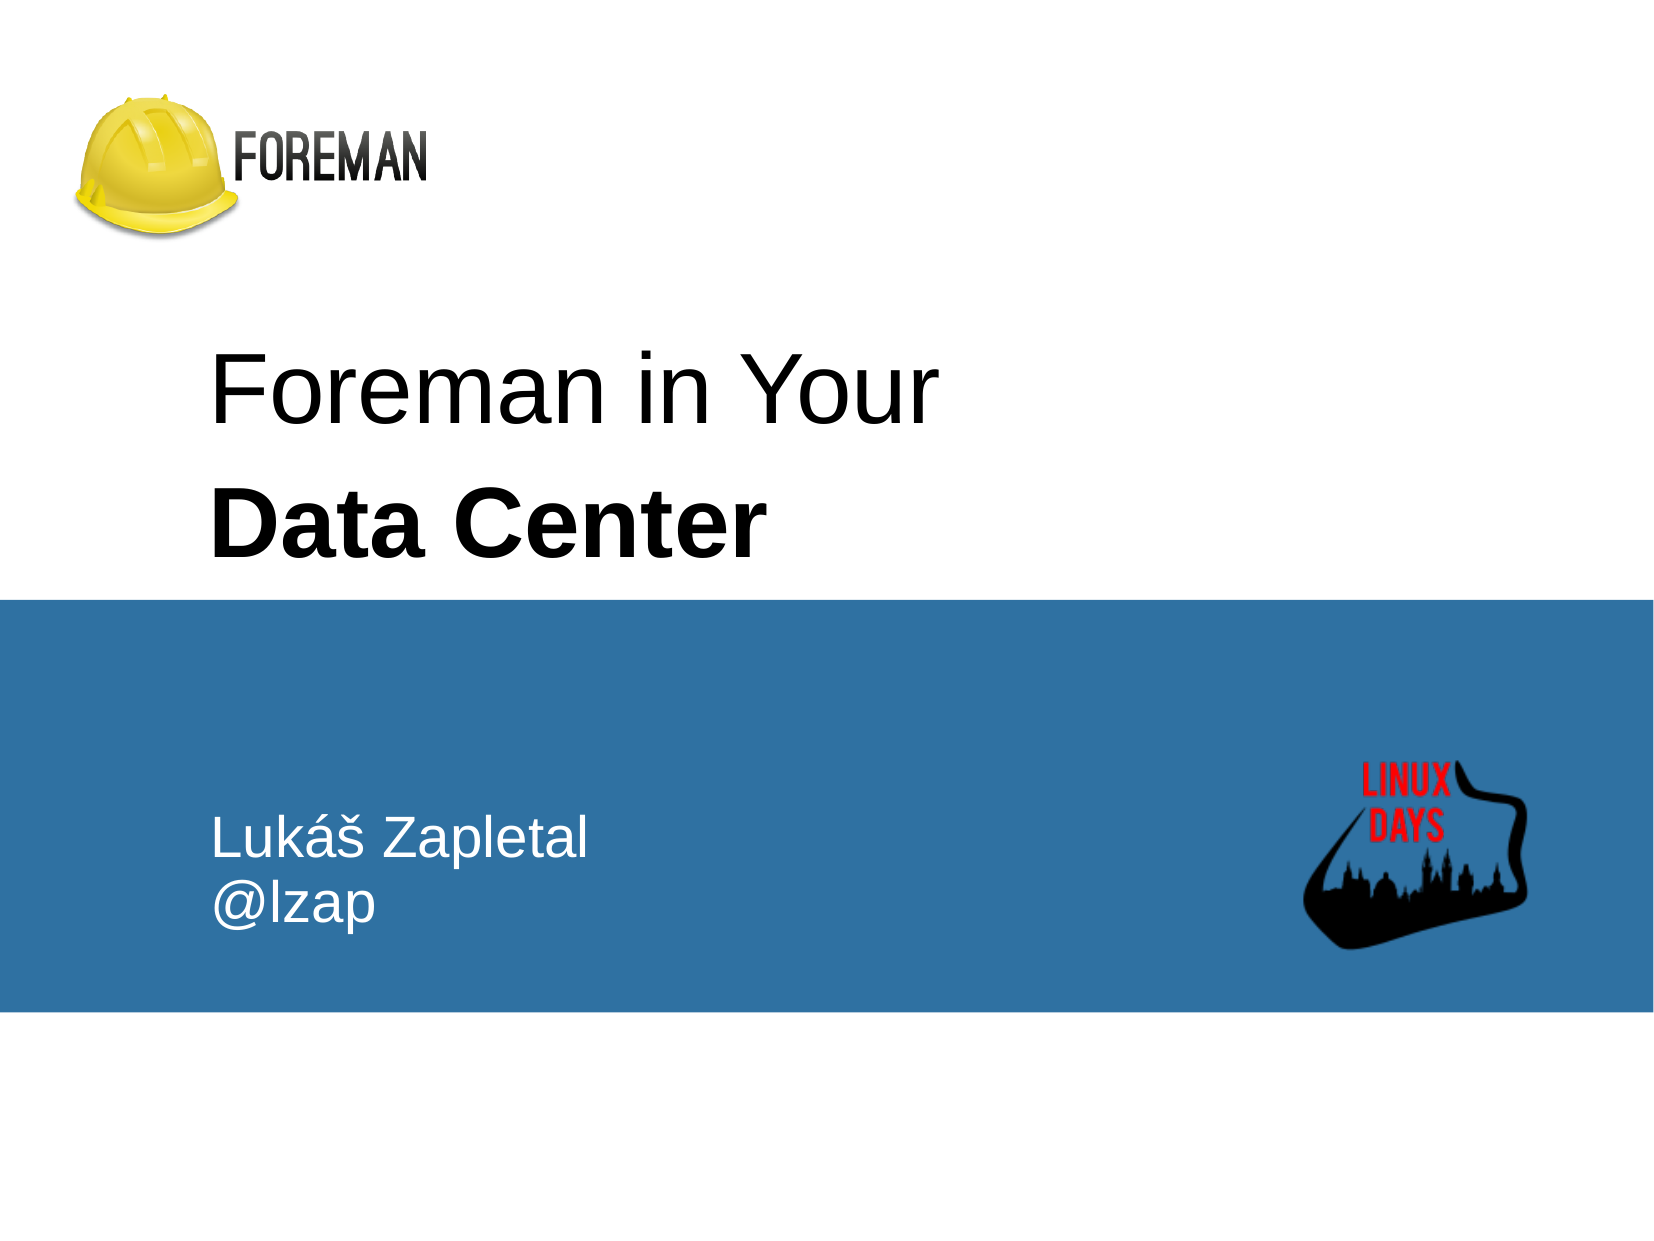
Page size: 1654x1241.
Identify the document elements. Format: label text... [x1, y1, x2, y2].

picture [1287, 744, 1544, 966]
text_box Lukáš Zapletal @lzap [195, 797, 1201, 1008]
picture [70, 94, 426, 243]
text_box Foreman in Your Data Center [193, 303, 1211, 699]
